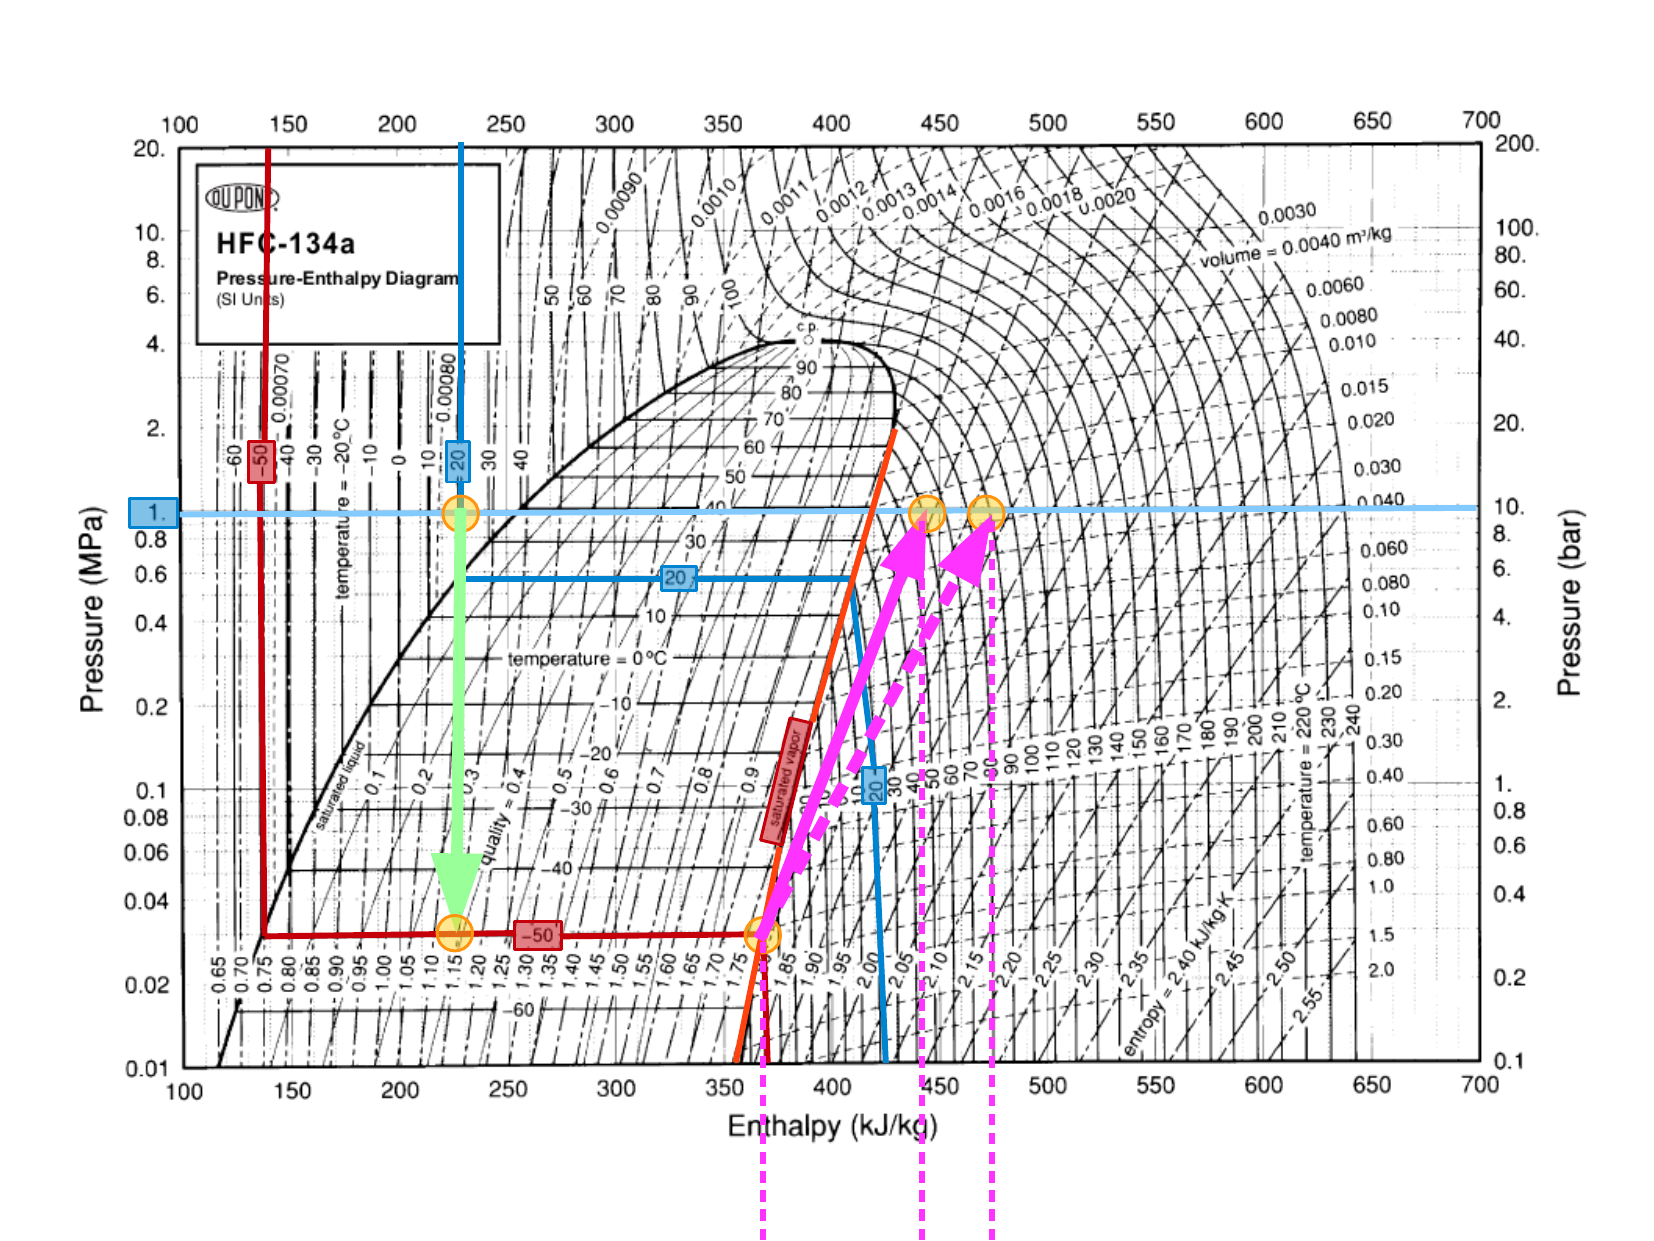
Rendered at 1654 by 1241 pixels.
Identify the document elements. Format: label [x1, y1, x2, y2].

text_box [248, 441, 275, 483]
text_box [968, 496, 1005, 530]
text_box [129, 498, 178, 528]
text_box [760, 717, 812, 846]
text_box [437, 915, 473, 951]
text_box [862, 767, 886, 804]
picture [54, 91, 1602, 1150]
text_box [745, 917, 762, 952]
text_box [765, 923, 781, 953]
text_box [661, 566, 697, 591]
text_box [442, 496, 479, 531]
text_box [514, 921, 562, 950]
text_box [446, 441, 470, 483]
text_box [909, 496, 945, 532]
